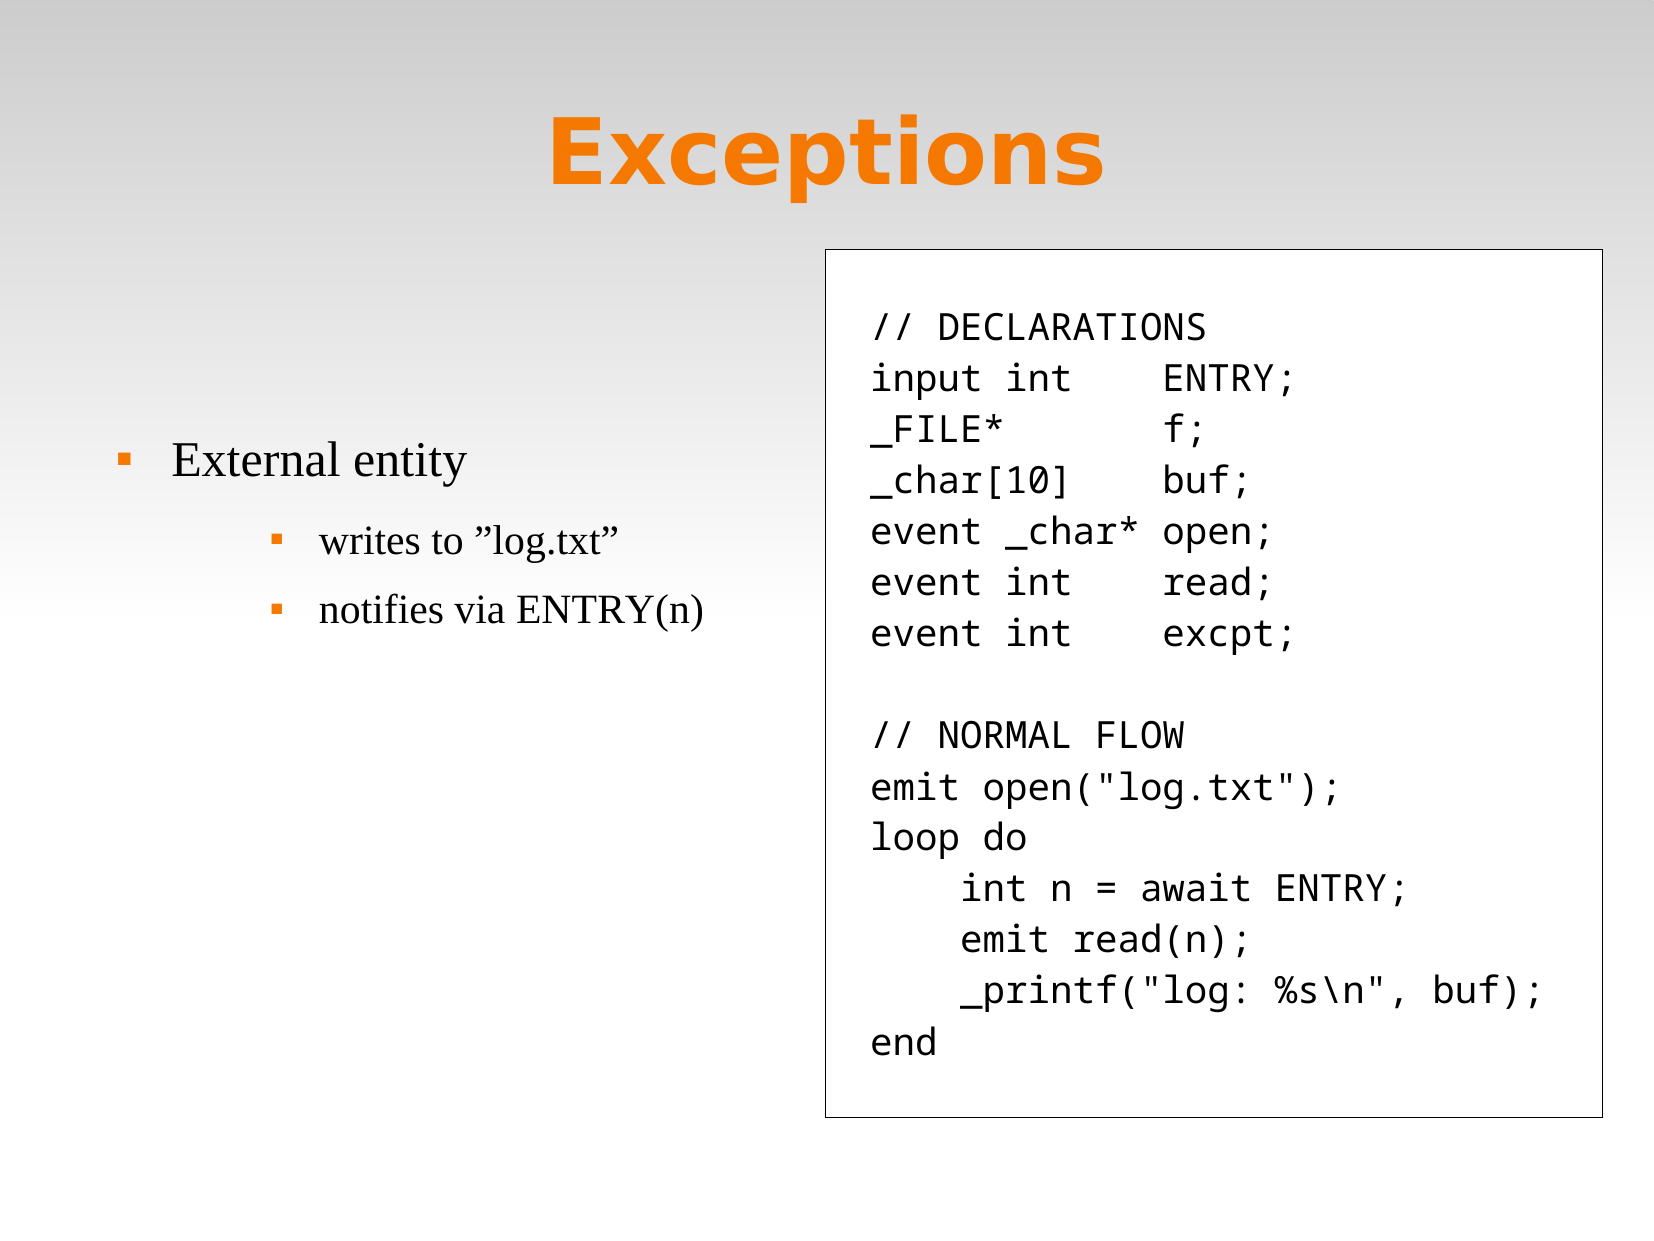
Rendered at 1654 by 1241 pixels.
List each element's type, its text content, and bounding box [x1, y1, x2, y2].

list External entity writes to ”log.txt” notifies via ENTRY(n) [82, 262, 788, 1058]
title Exceptions [82, 49, 1571, 257]
subtitle // DECLARATIONS input int ENTRY; _FILE* f; _char[10] buf; event _char* open; event int read; event int excpt; // NORMAL FLOW emit open("log.txt"); loop do int n = await ENTRY; emit read(n); _printf("log: %s\n", buf); end [825, 274, 1603, 1093]
